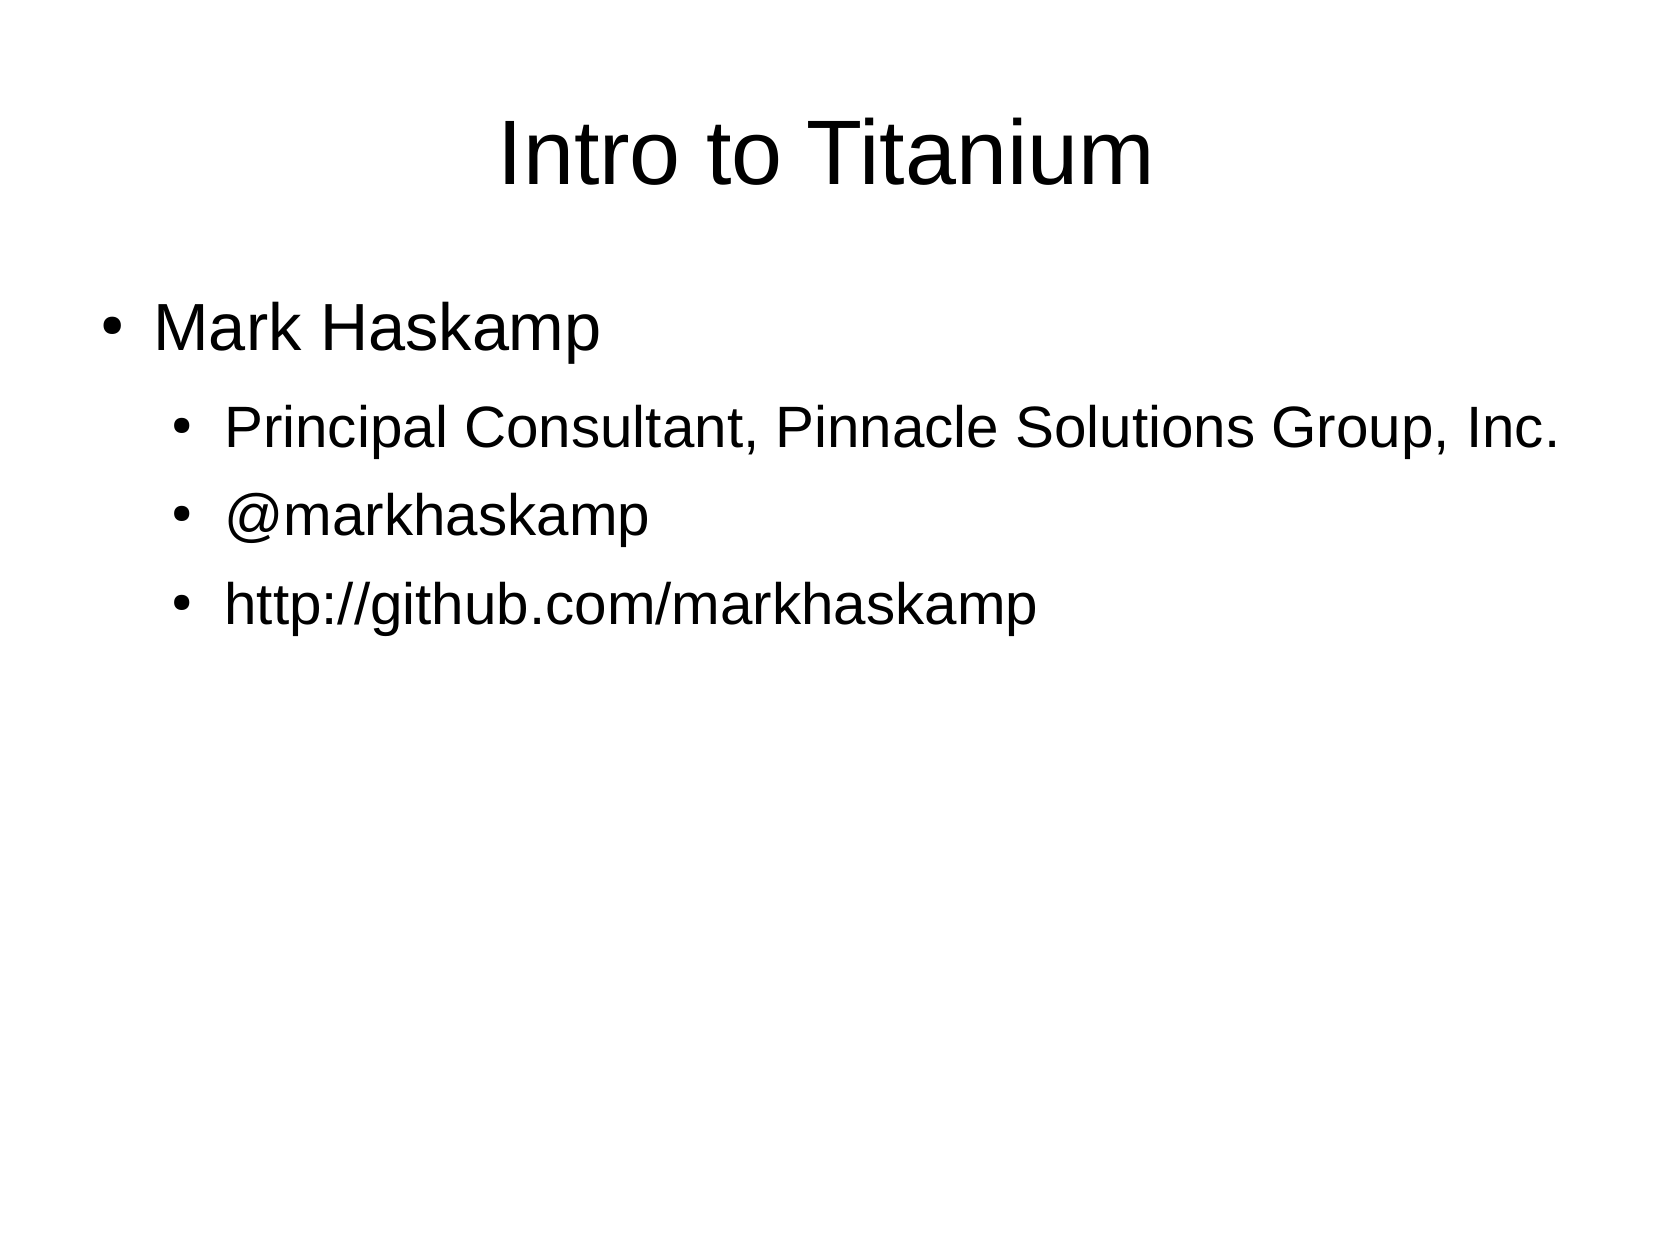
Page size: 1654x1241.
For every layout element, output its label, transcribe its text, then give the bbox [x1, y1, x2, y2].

list Mark Haskamp Principal Consultant, Pinnacle Solutions Group, Inc. @markhaskamp http://github.com/markhaskamp [82, 290, 1571, 1109]
title Intro to Titanium [82, 56, 1571, 250]
